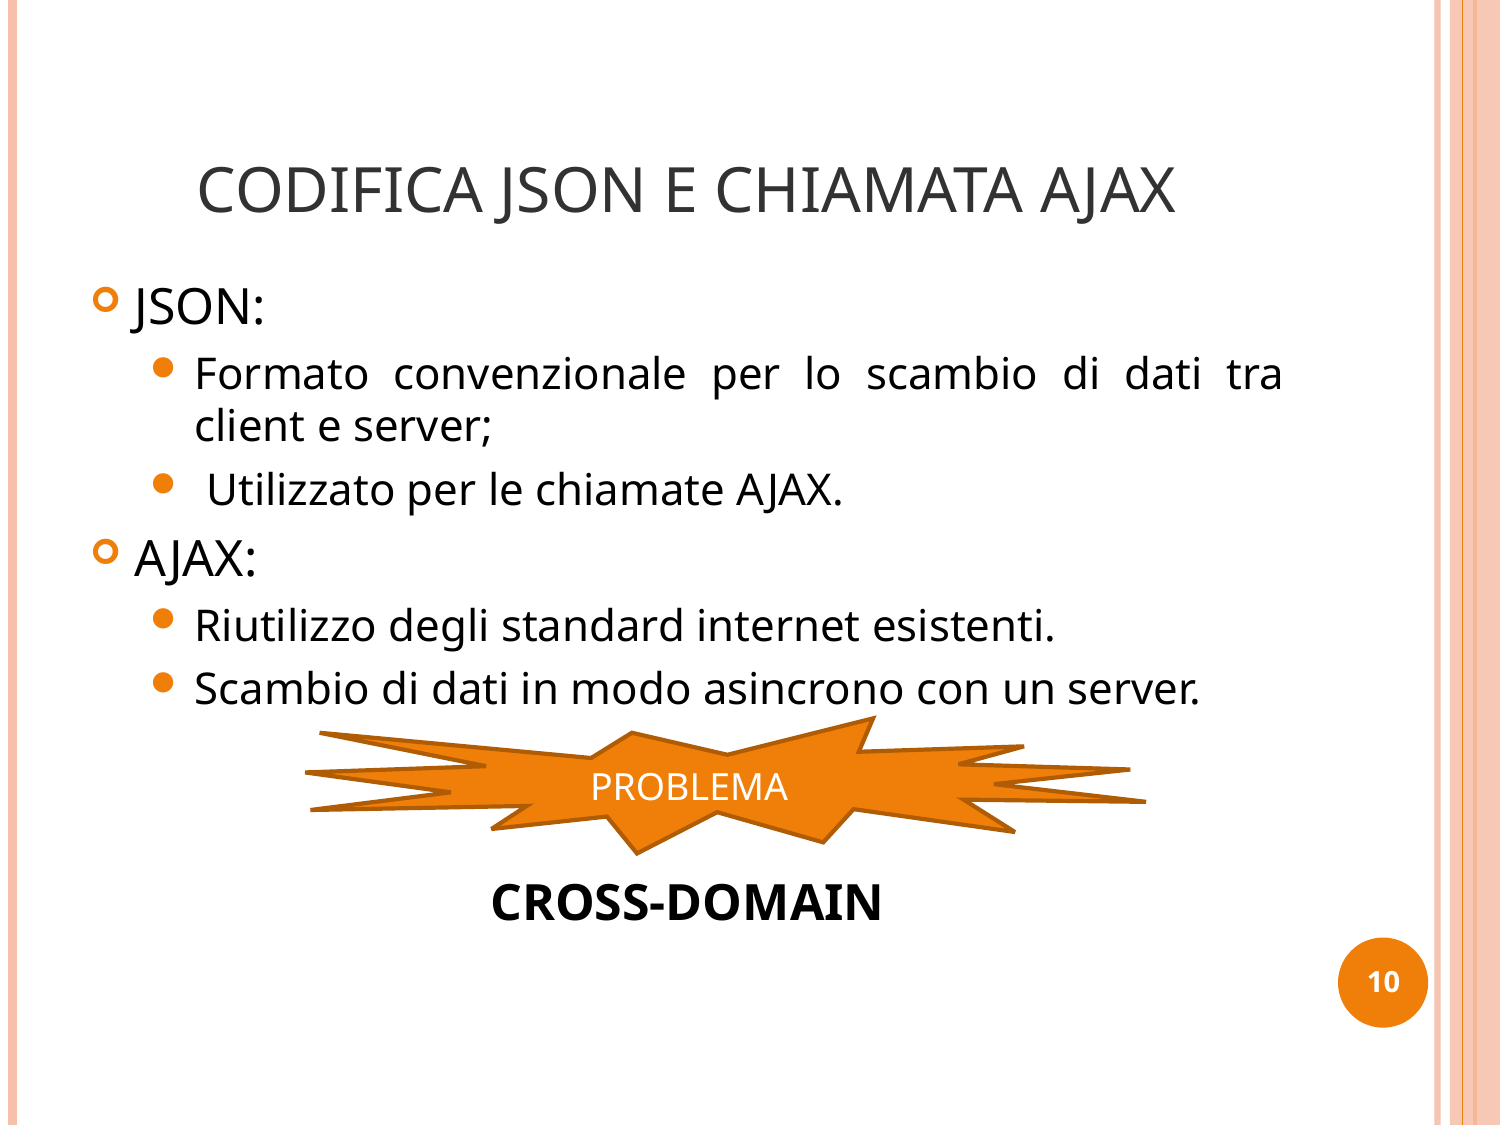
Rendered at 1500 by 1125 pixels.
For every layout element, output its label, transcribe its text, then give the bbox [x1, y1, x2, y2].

text_box [596, 718, 1147, 843]
title CODIFICA JSON E CHIAMATA AJAX [74, 45, 1300, 233]
text_box PROBLEMA [575, 755, 804, 816]
text_box [305, 732, 710, 854]
list JSON: Formato convenzionale per lo scambio di dati tra client e server; Utilizzato per le chiamate AJAX. AJAX: Riutilizzo degli standard internet esistenti. Scambio di dati in modo asincrono con un server. CROSS-DOMAIN [74, 267, 1300, 964]
text_box <numero> [1333, 940, 1434, 1027]
